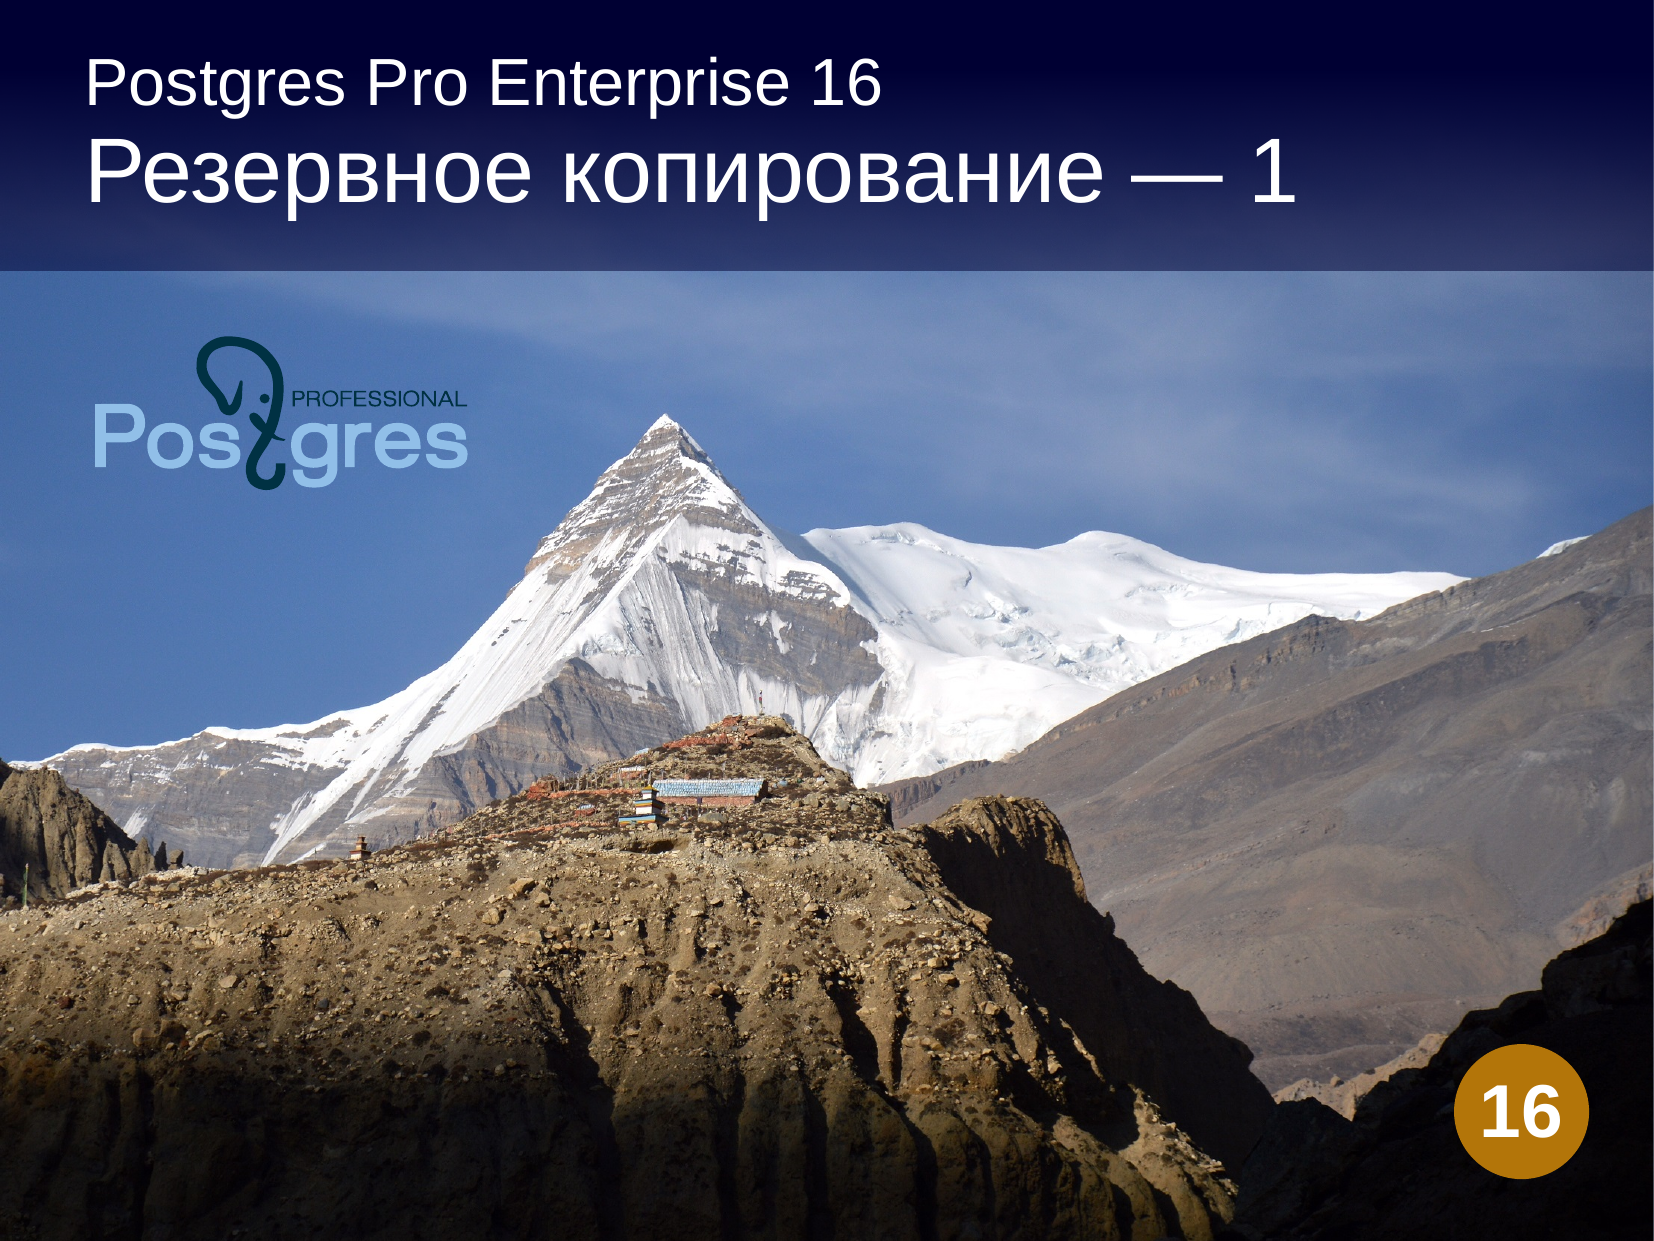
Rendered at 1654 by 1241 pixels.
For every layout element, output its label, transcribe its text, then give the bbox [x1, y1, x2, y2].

picture [0, 271, 1654, 1241]
title Postgres Pro Enterprise 16 Резервное копирование — 1 [84, 44, 1636, 251]
text_box 16 [1454, 1044, 1590, 1180]
